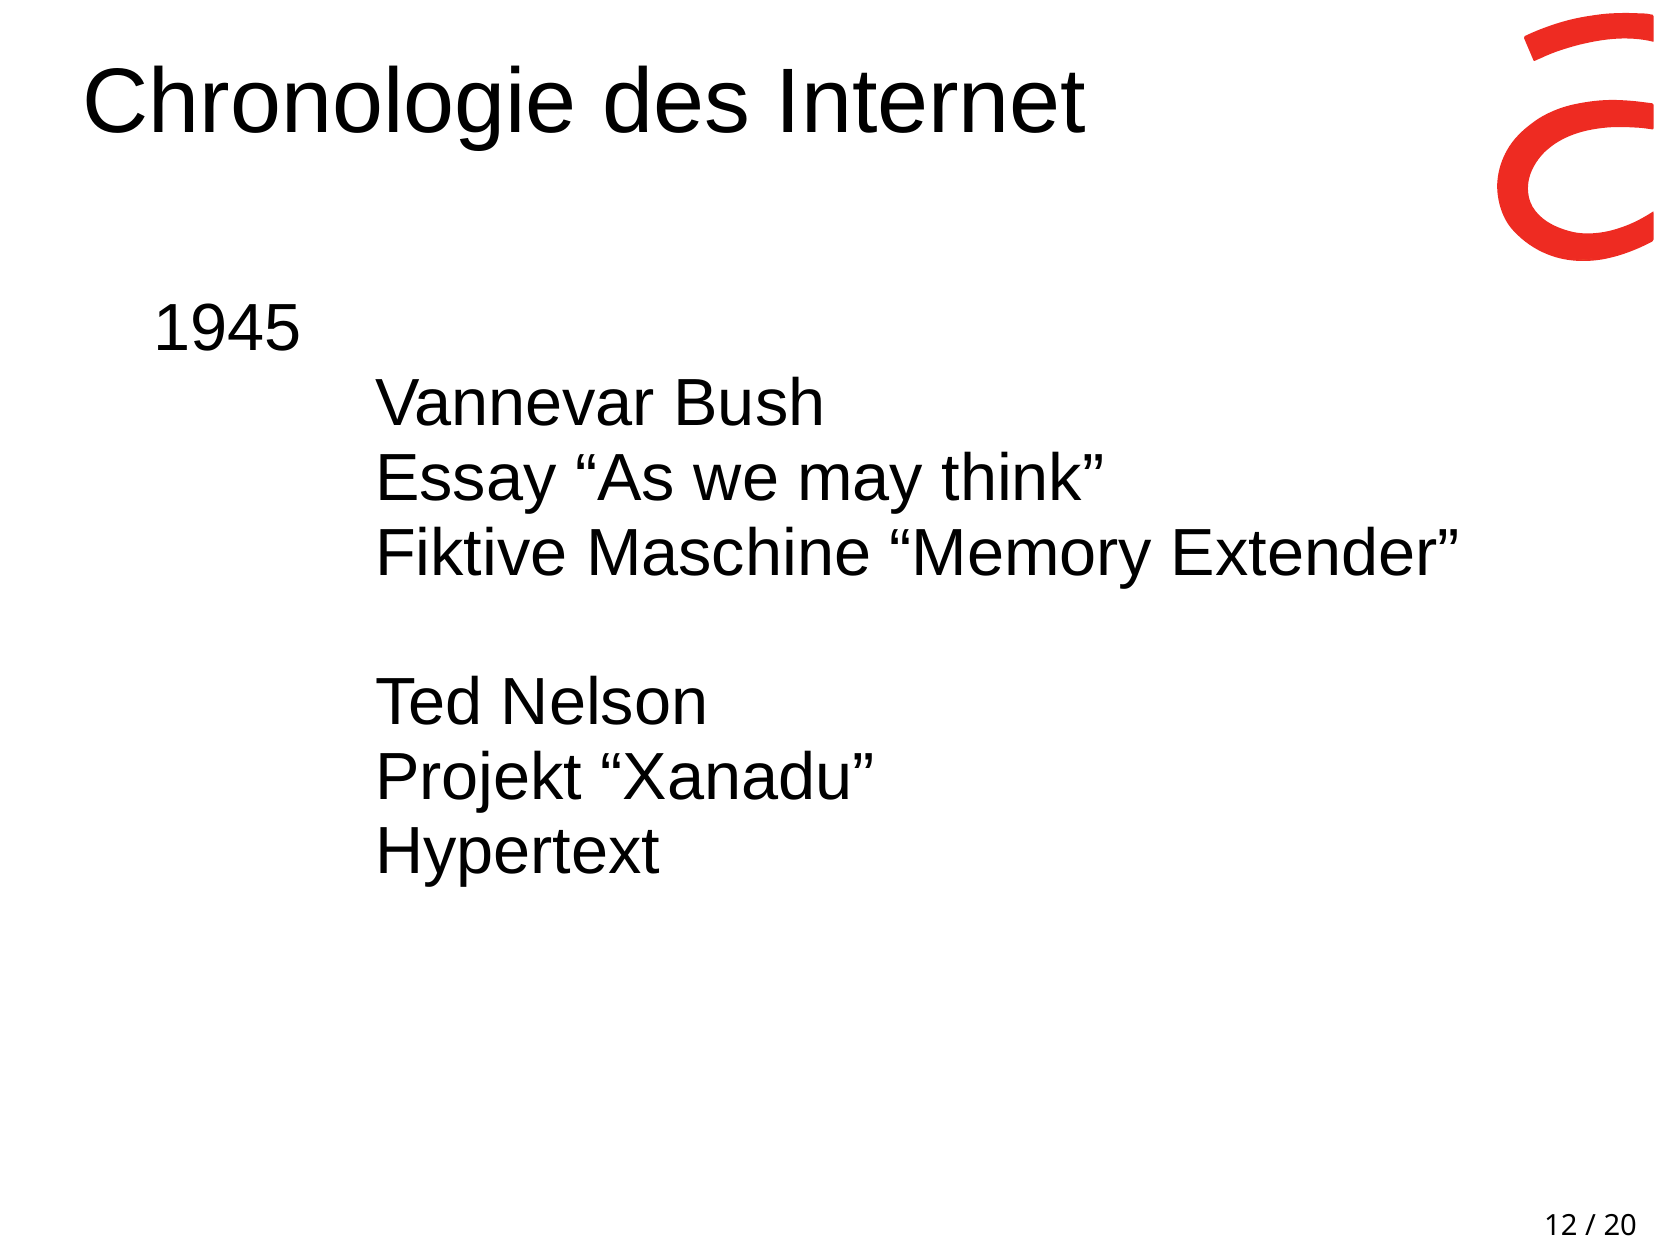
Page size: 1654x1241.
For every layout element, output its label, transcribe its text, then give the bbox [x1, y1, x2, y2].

title Chronologie des Internet [82, 49, 1571, 257]
list 1945 Vannevar Bush Essay “As we may think” Fiktive Maschine “Memory Extender” Ted Nelson Projekt “Xanadu” Hypertext [82, 290, 1571, 1010]
